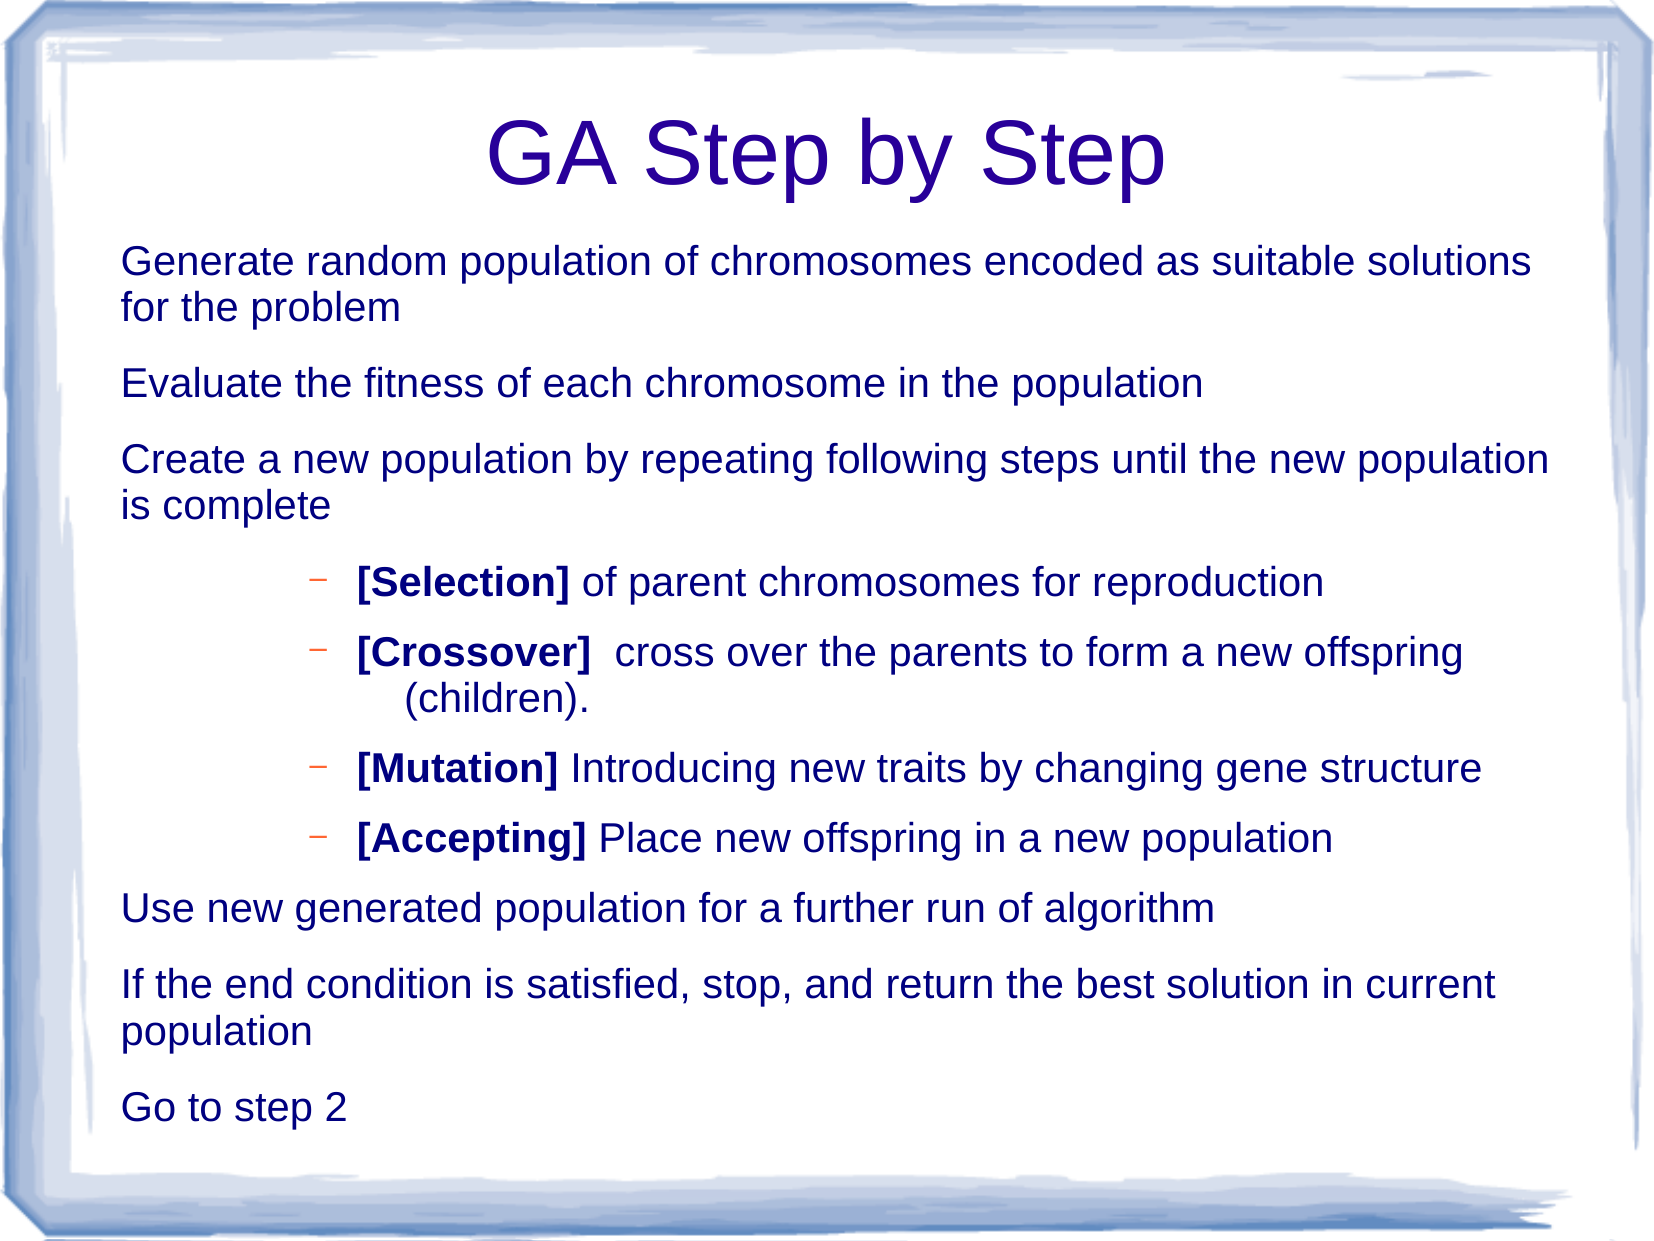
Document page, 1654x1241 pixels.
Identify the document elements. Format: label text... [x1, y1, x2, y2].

picture [0, 0, 1654, 1241]
list Generate random population of chromosomes encoded as suitable solutions for the problem Evaluate the fitness of each chromosome in the population Create a new population by repeating following steps until the new population is complete [Selection] of parent chromosomes for reproduction [Crossover] cross over the parents to form a new offspring (children). [Mutation] Introducing new traits by changing gene structure [Accepting] Place new offspring in a new population Use new generated population for a further run of algorithm If the end condition is satisfied, stop, and return the best solution in current population Go to step 2 [120, 237, 1574, 1131]
title GA Step by Step [82, 56, 1571, 250]
